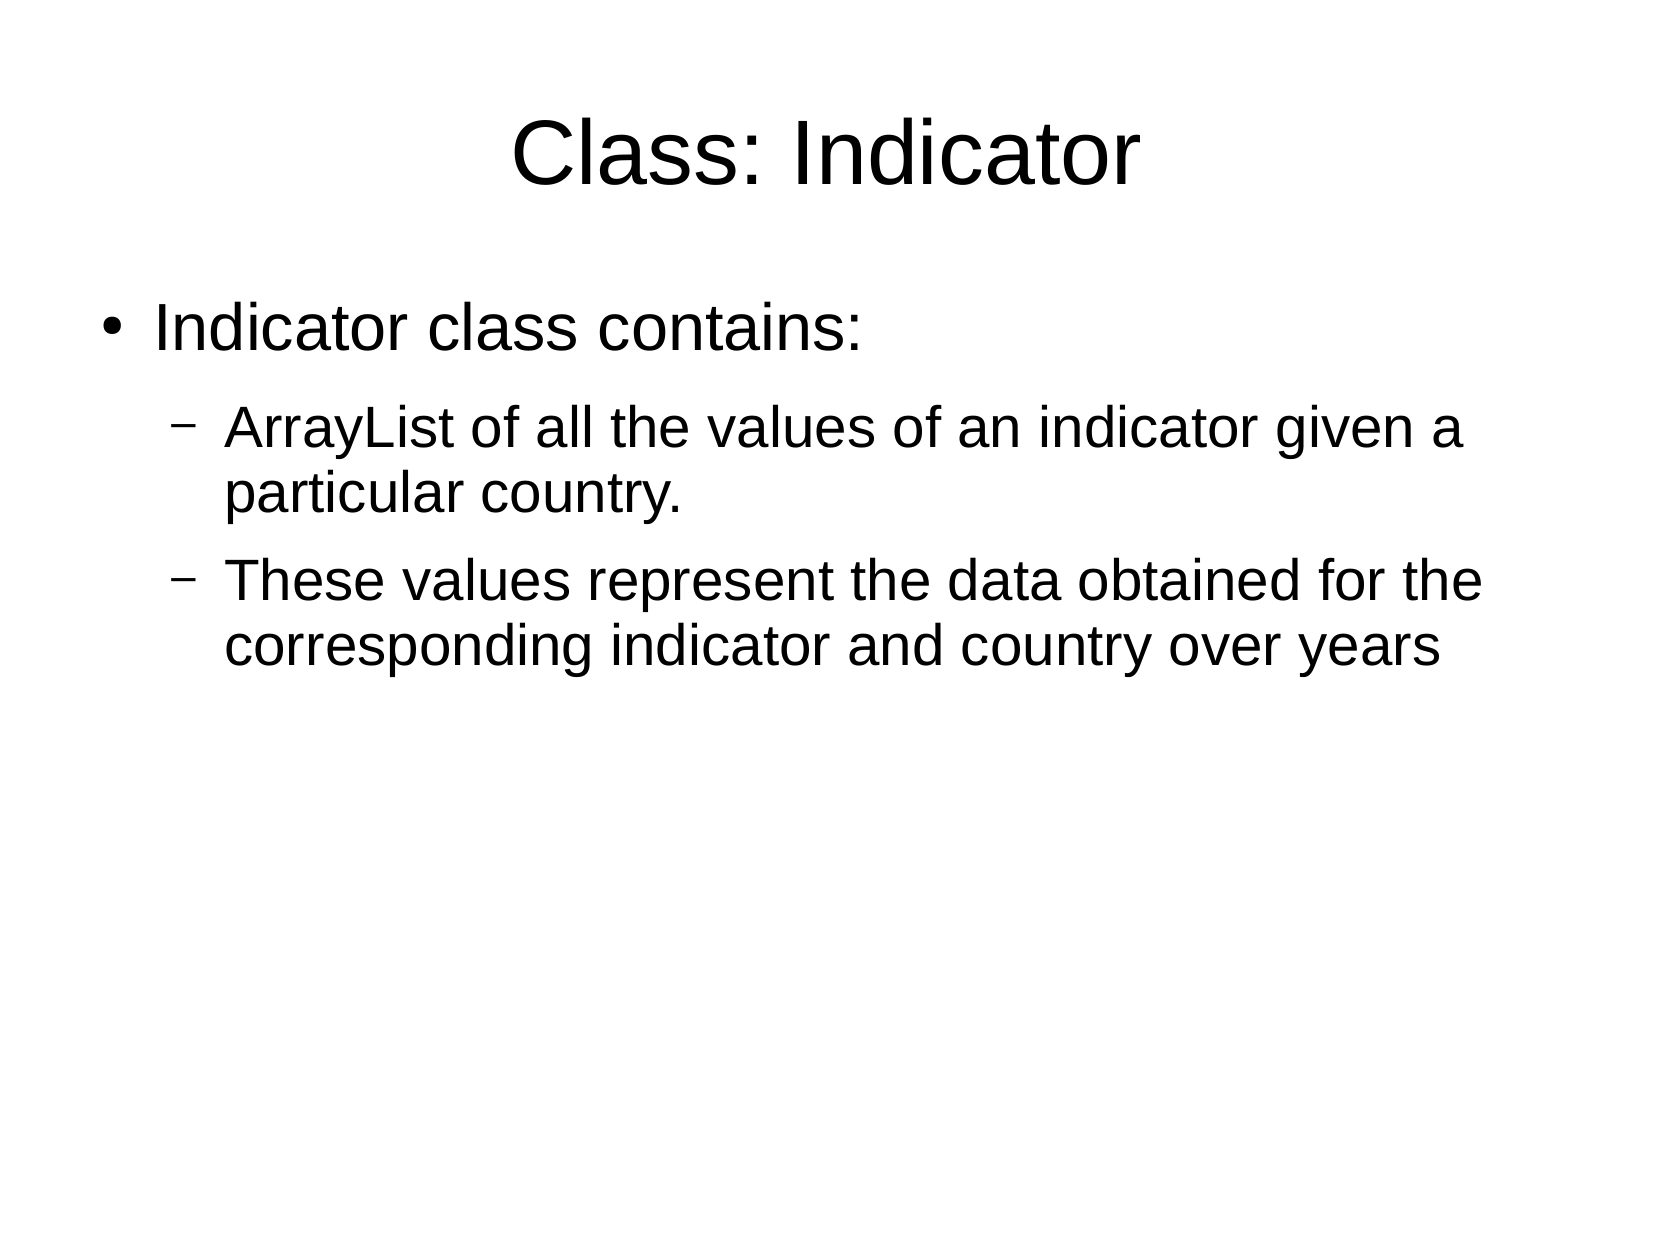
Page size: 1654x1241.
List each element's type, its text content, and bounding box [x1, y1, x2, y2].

title Class: Indicator [82, 49, 1571, 257]
list Indicator class contains: ArrayList of all the values of an indicator given a particular country. These values represent the data obtained for the corresponding indicator and country over years [82, 290, 1538, 1010]
